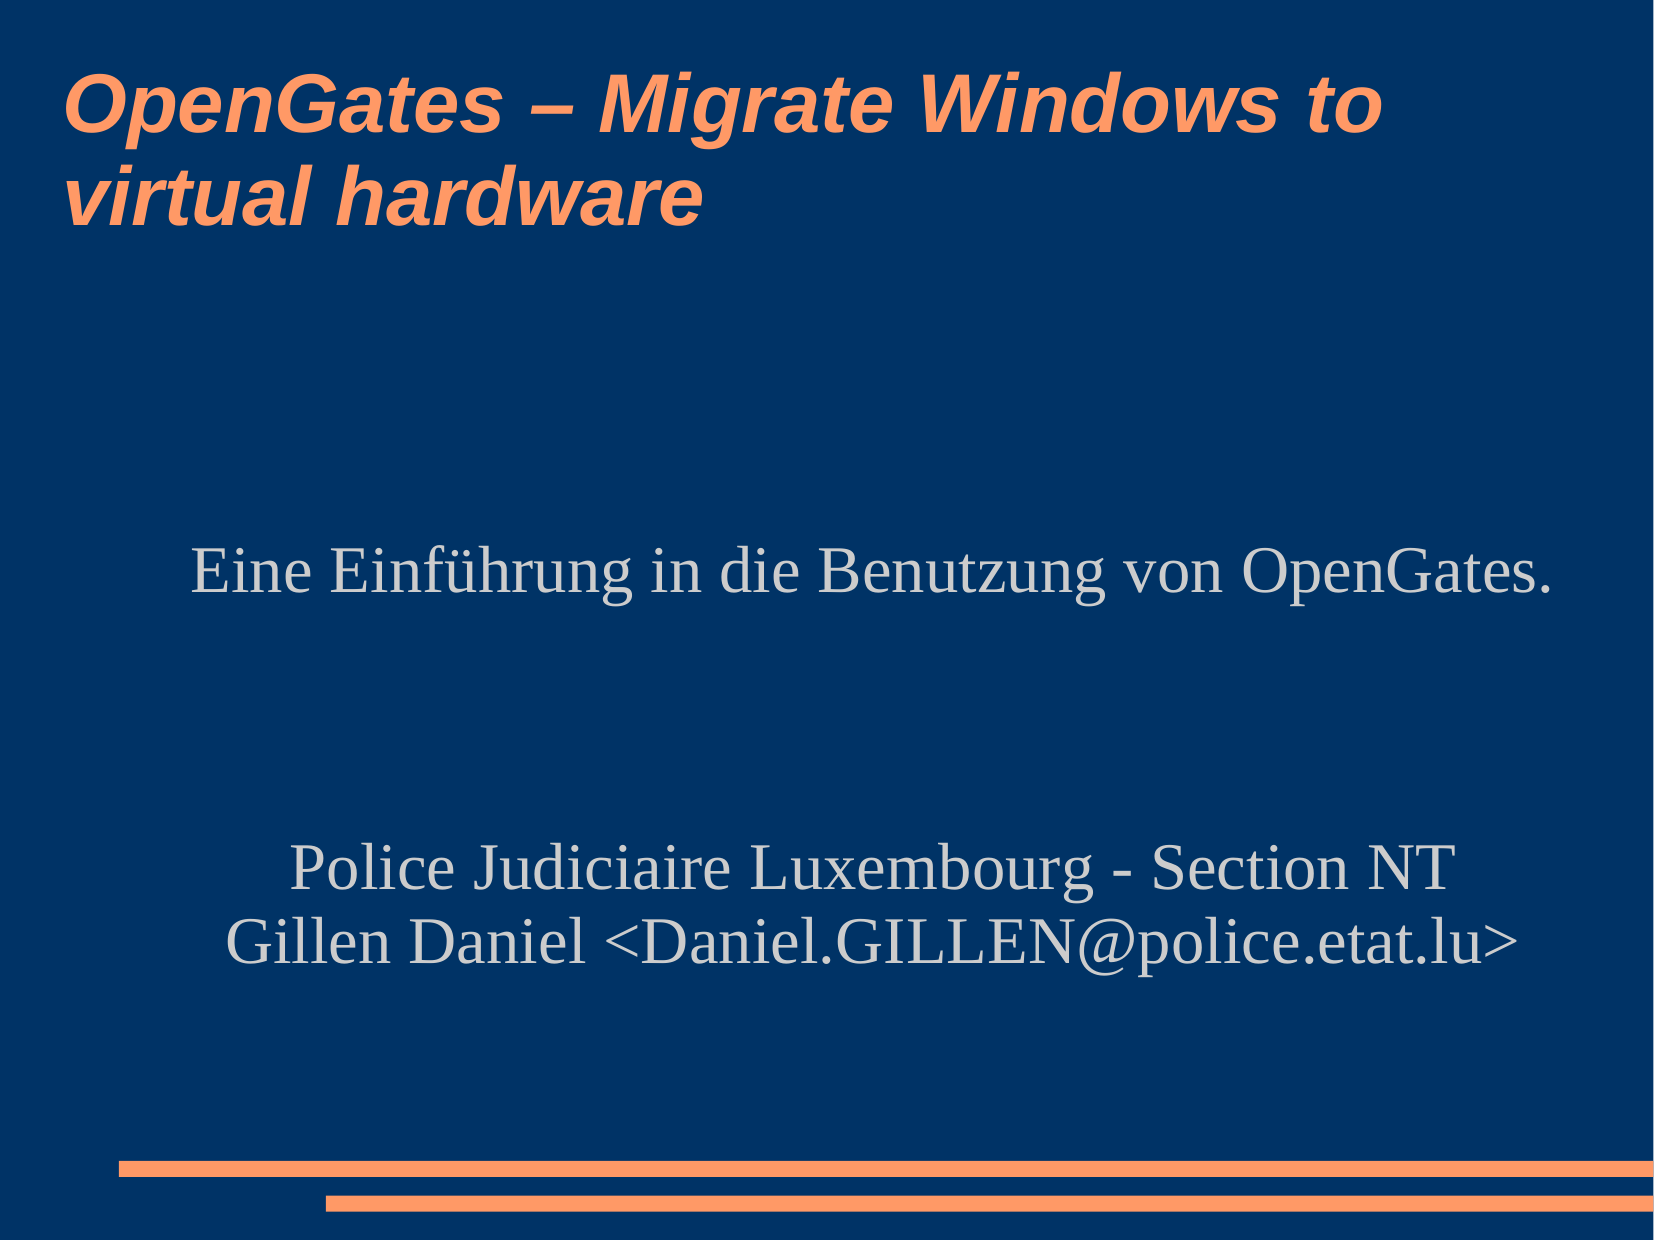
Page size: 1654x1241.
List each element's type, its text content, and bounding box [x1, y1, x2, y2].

subtitle Eine Einführung in die Benutzung von OpenGates. Police Judiciaire Luxembourg - Section NT Gillen Daniel <Daniel.GILLEN@police.etat.lu> [178, 364, 1570, 1147]
title OpenGates – Migrate Windows to virtual hardware [62, 46, 1601, 254]
